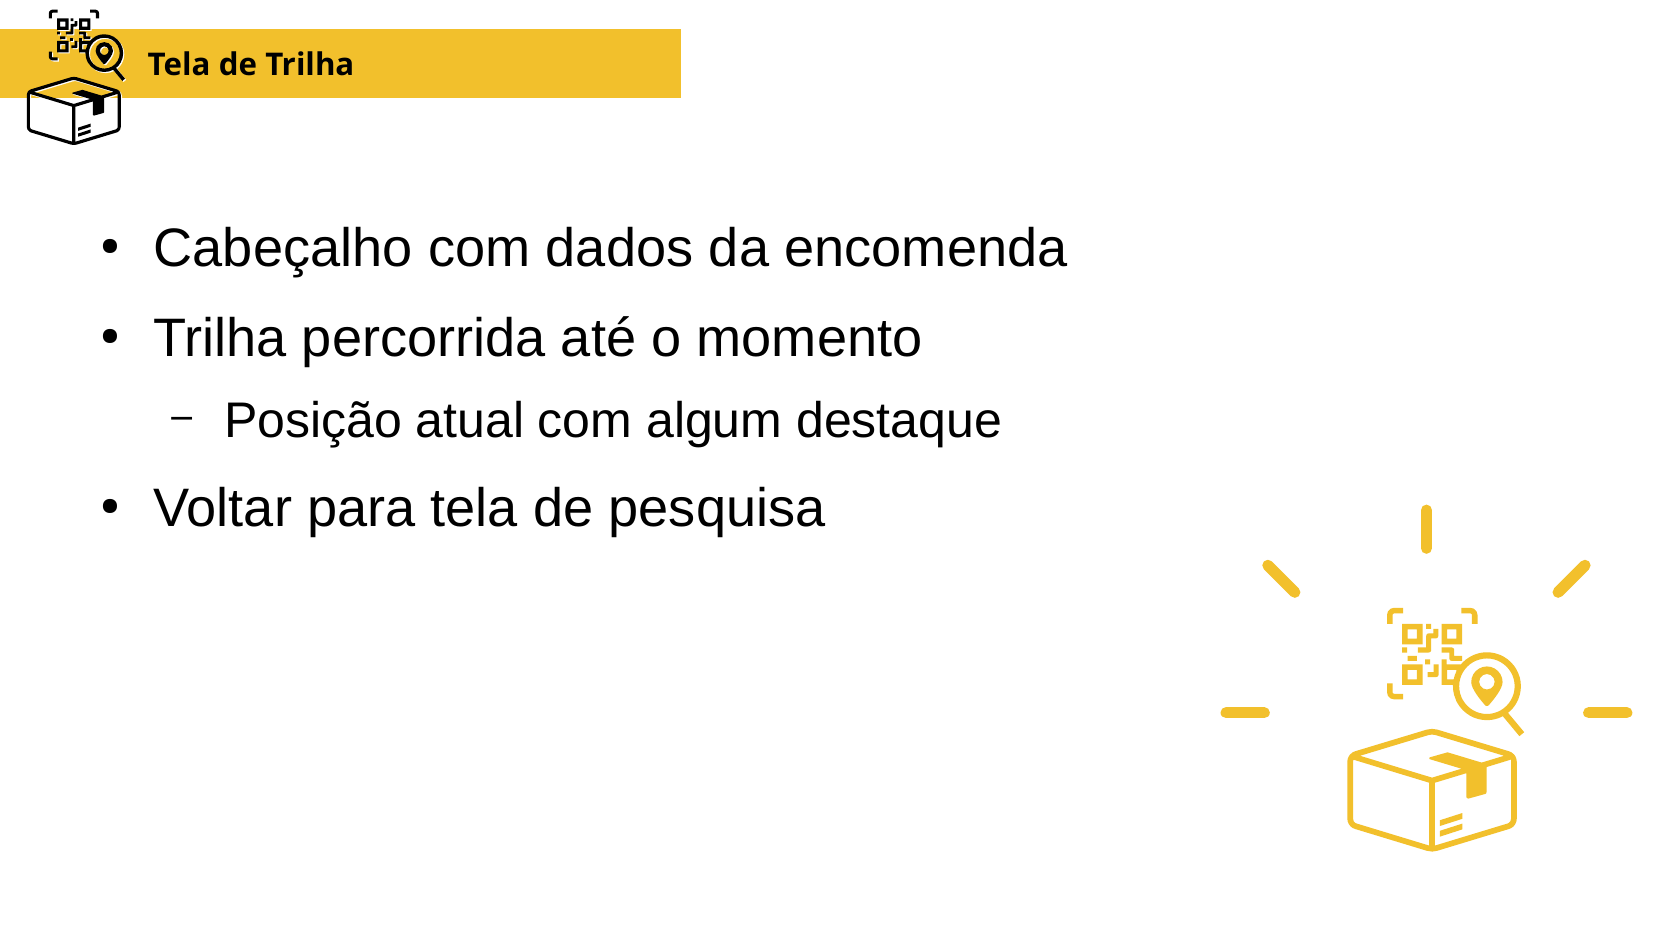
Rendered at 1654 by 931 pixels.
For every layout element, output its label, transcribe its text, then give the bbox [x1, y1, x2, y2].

title Tela de Trilha [147, 32, 680, 94]
list Cabeçalho com dados da encomenda Trilha percorrida até o momento Posição atual com algum destaque Voltar para tela de pesquisa [82, 217, 1571, 758]
